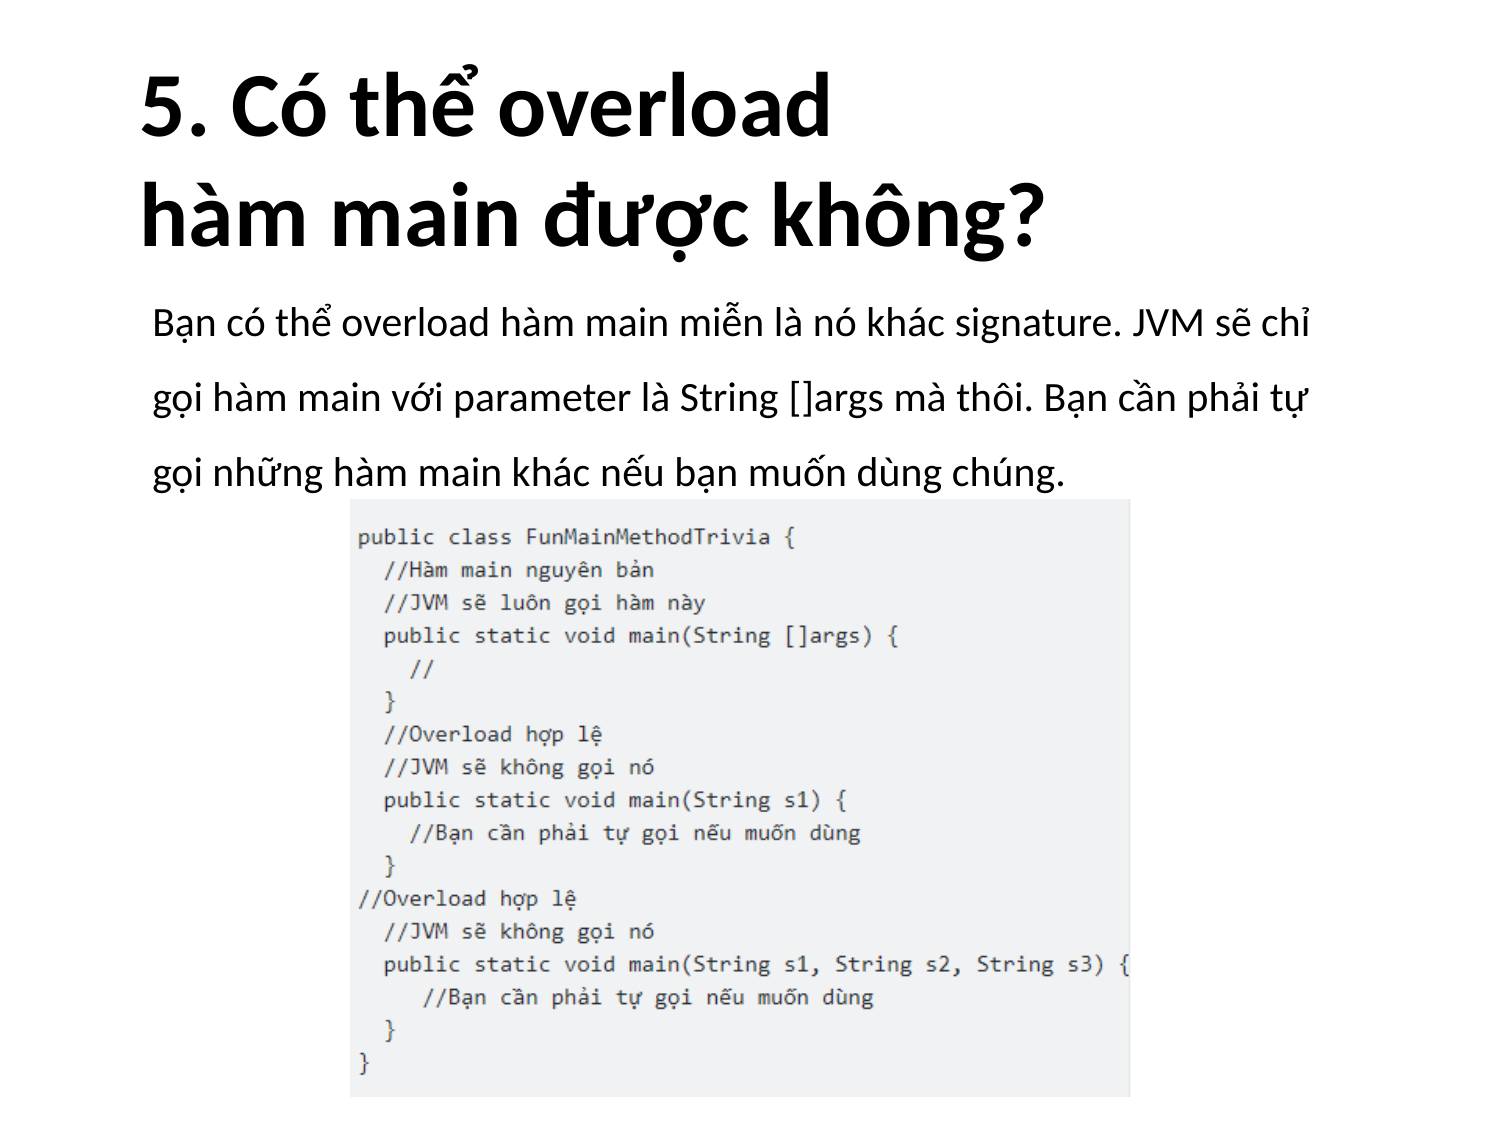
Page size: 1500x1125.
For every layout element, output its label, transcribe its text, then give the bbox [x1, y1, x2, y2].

subtitle Bạn có thể overload hàm main miễn là nó khác signature. JVM sẽ chỉ gọi hàm main với parameter là String []args mà thôi. Bạn cần phải tự gọi những hàm main khác nếu bạn muốn dùng chúng. [137, 262, 1363, 525]
picture [350, 499, 1132, 1097]
title 5. Có thể overload hàm main được không? [125, 37, 1400, 225]
